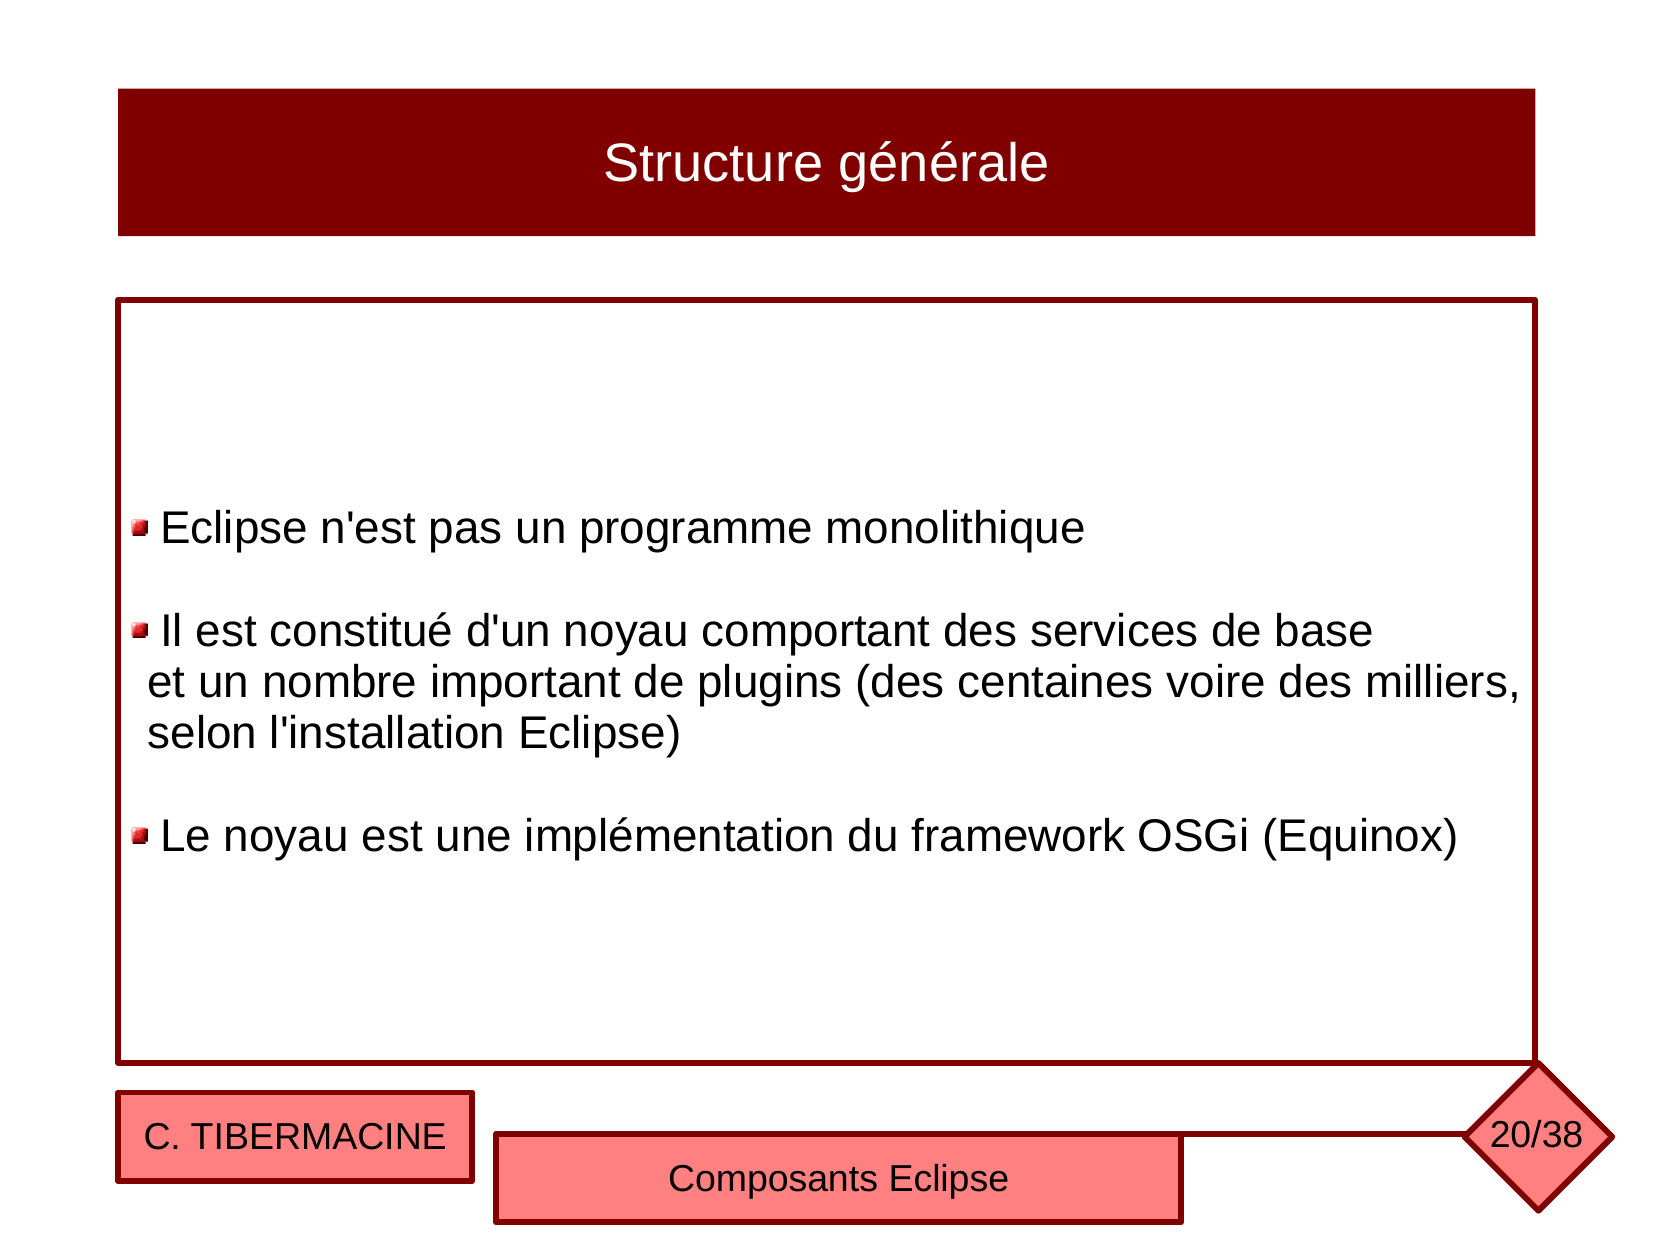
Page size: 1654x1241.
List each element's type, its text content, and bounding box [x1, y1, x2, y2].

text_box [1495, 1062, 1582, 1106]
text_box [1490, 1163, 1587, 1211]
picture [131, 827, 148, 844]
text_box Composants Eclipse [496, 1133, 1182, 1223]
picture [131, 622, 148, 638]
text_box C. TIBERMACINE [118, 1092, 473, 1182]
picture [131, 519, 148, 536]
text_box [1464, 1126, 1475, 1148]
text_box <numéro>/38 [1475, 1106, 1654, 1163]
text_box Eclipse n'est pas un programme monolithique Il est constitué d'un noyau comportant des services de base et un nombre important de plugins (des centaines voire des milliers, selon l'installation Eclipse) Le noyau est une implémentation du framework OSGi (Equinox) [118, 299, 1536, 1063]
text_box Structure générale [118, 88, 1536, 237]
